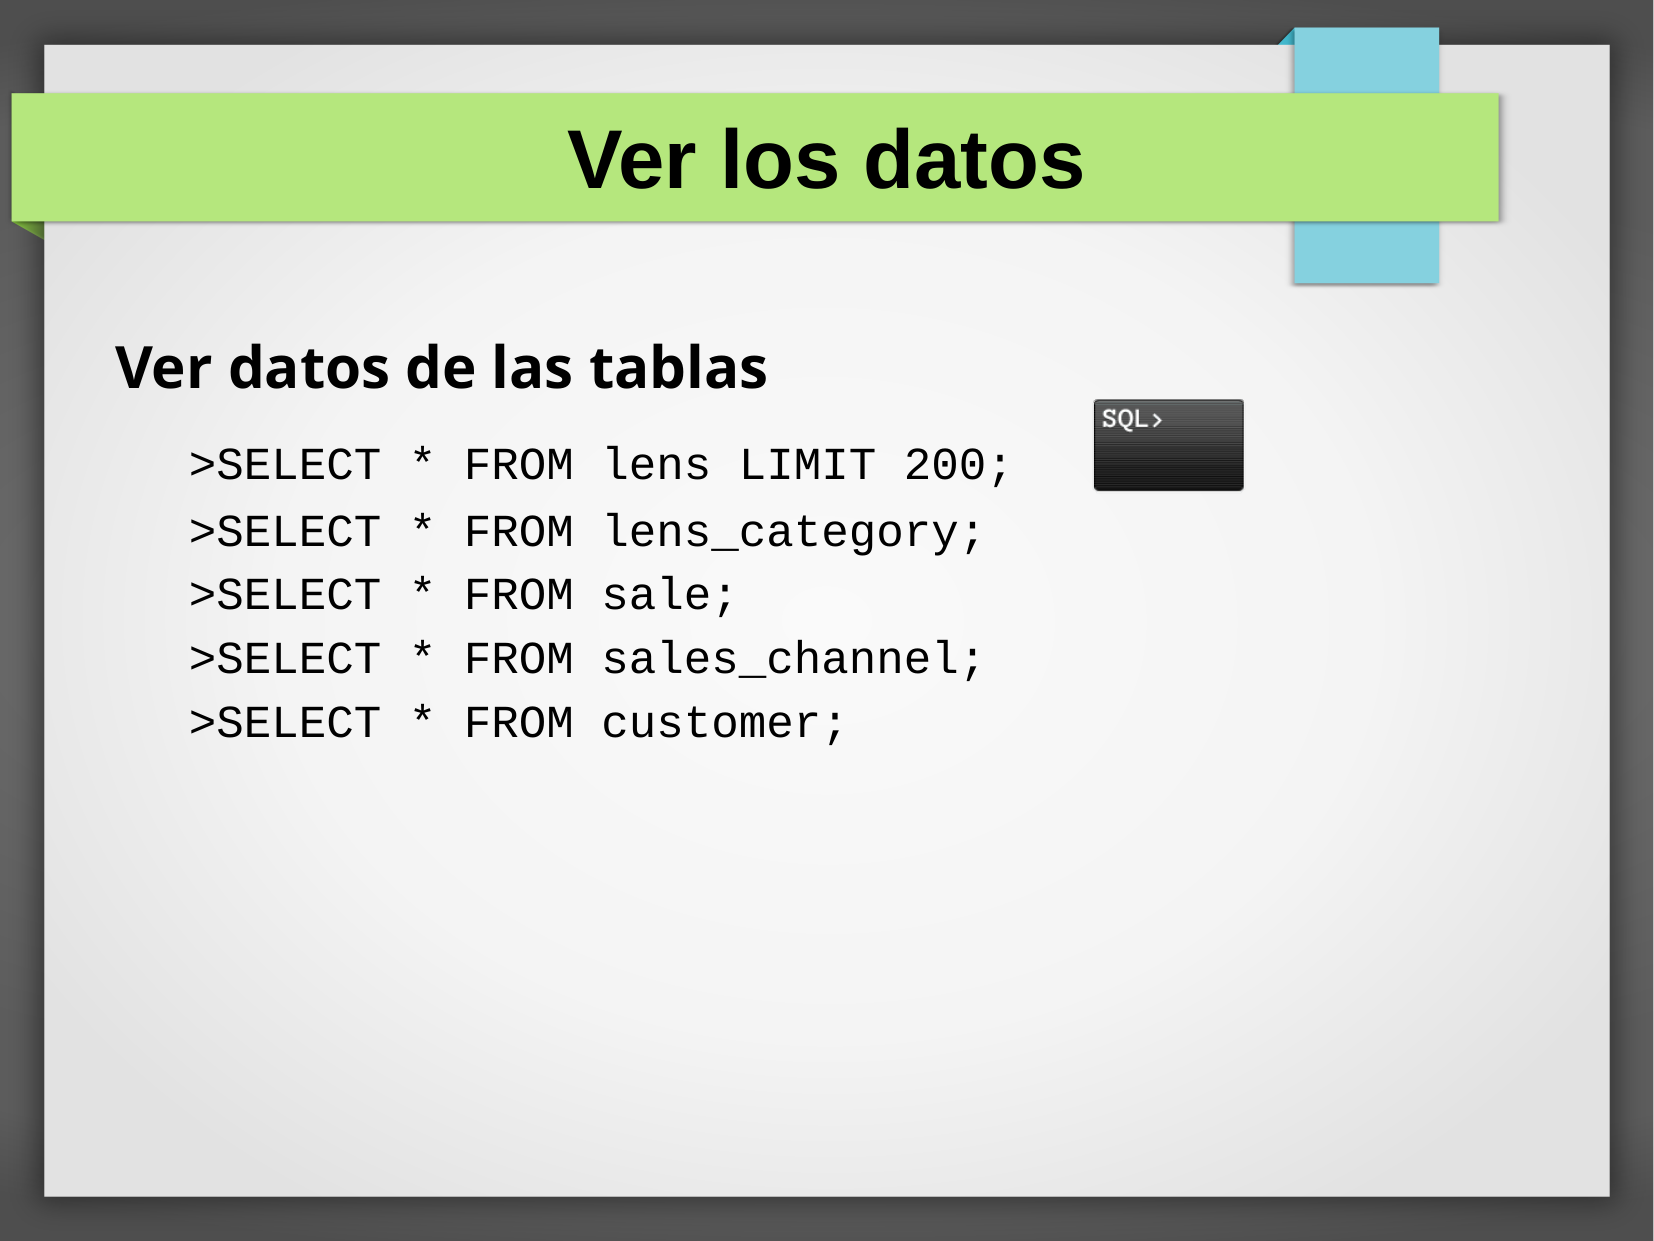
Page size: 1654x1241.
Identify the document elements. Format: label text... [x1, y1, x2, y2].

title Ver los datos [70, 106, 1583, 213]
text_box Ver datos de las tablas >SELECT * FROM lens LIMIT 200; >SELECT * FROM lens_category; >SELECT * FROM sale; >SELECT * FROM sales_channel; >SELECT * FROM customer; [100, 318, 1075, 756]
picture [0, 0, 1654, 1241]
